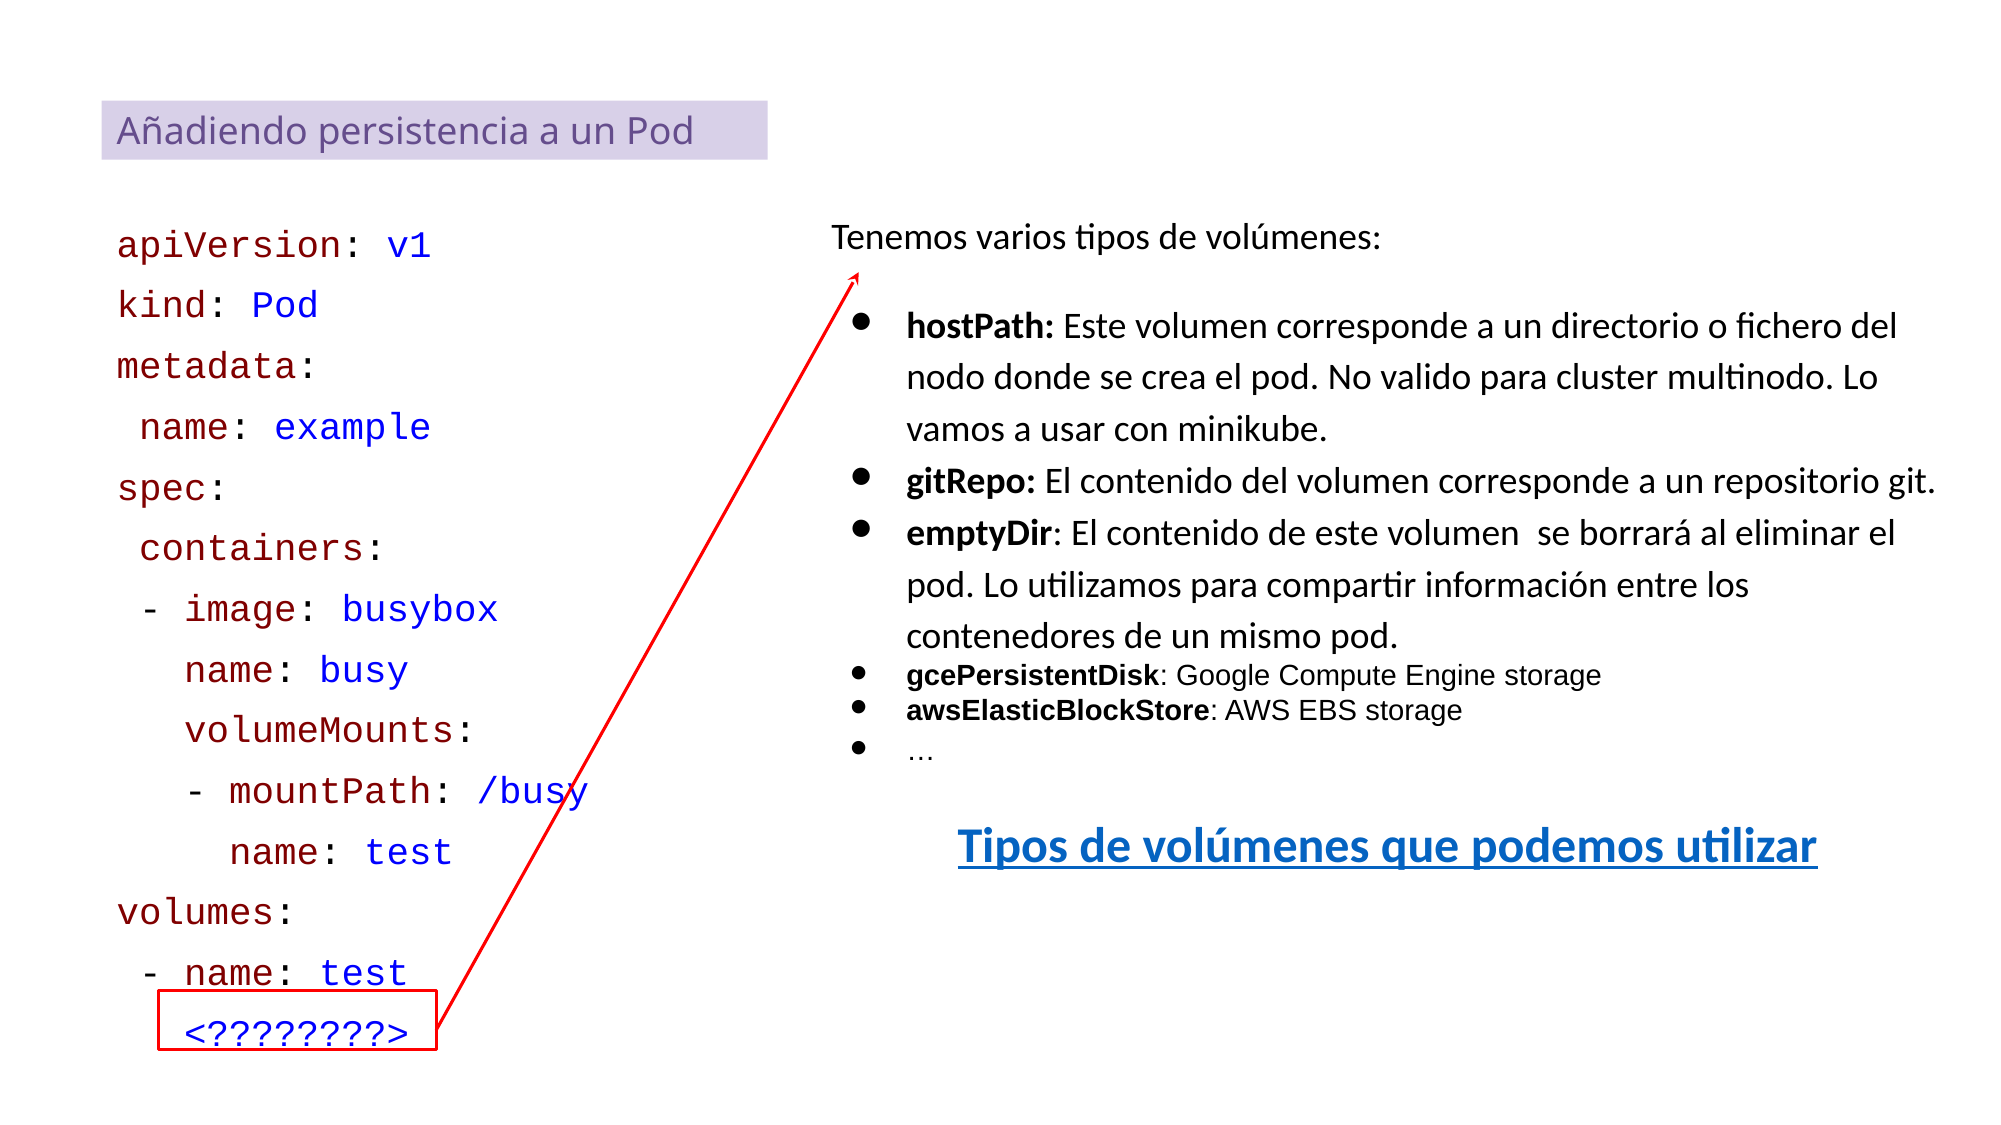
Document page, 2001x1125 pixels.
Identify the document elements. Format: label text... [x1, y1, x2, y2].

text_box Tenemos varios tipos de volúmenes: hostPath: Este volumen corresponde a un directorio o fichero del nodo donde se crea el pod. No valido para cluster multinodo. Lo vamos a usar con minikube. gitRepo: El contenido del volumen corresponde a un repositorio git. emptyDir: El contenido de este volumen se borrará al eliminar el pod. Lo utilizamos para compartir información entre los contenedores de un mismo pod. gcePersistentDisk: Google Compute Engine storage awsElasticBlockStore: AWS EBS storage … Tipos de volúmenes que podemos utilizar [816, 196, 1960, 1025]
text_box apiVersion: v1 kind: Pod metadata: name: example spec: containers: - image: busybox name: busy volumeMounts: - mountPath: /busy name: test volumes: - name: test <????????> [101, 196, 1977, 1107]
text_box Añadiendo persistencia a un Pod [101, 100, 768, 160]
text_box apiVersion: v1 kind: Pod metadata: name: example spec: containers: - image: busybox name: busy volumeMounts: - mountPath: /busy name: test volumes: - name: test <????????> [160, 992, 435, 1048]
